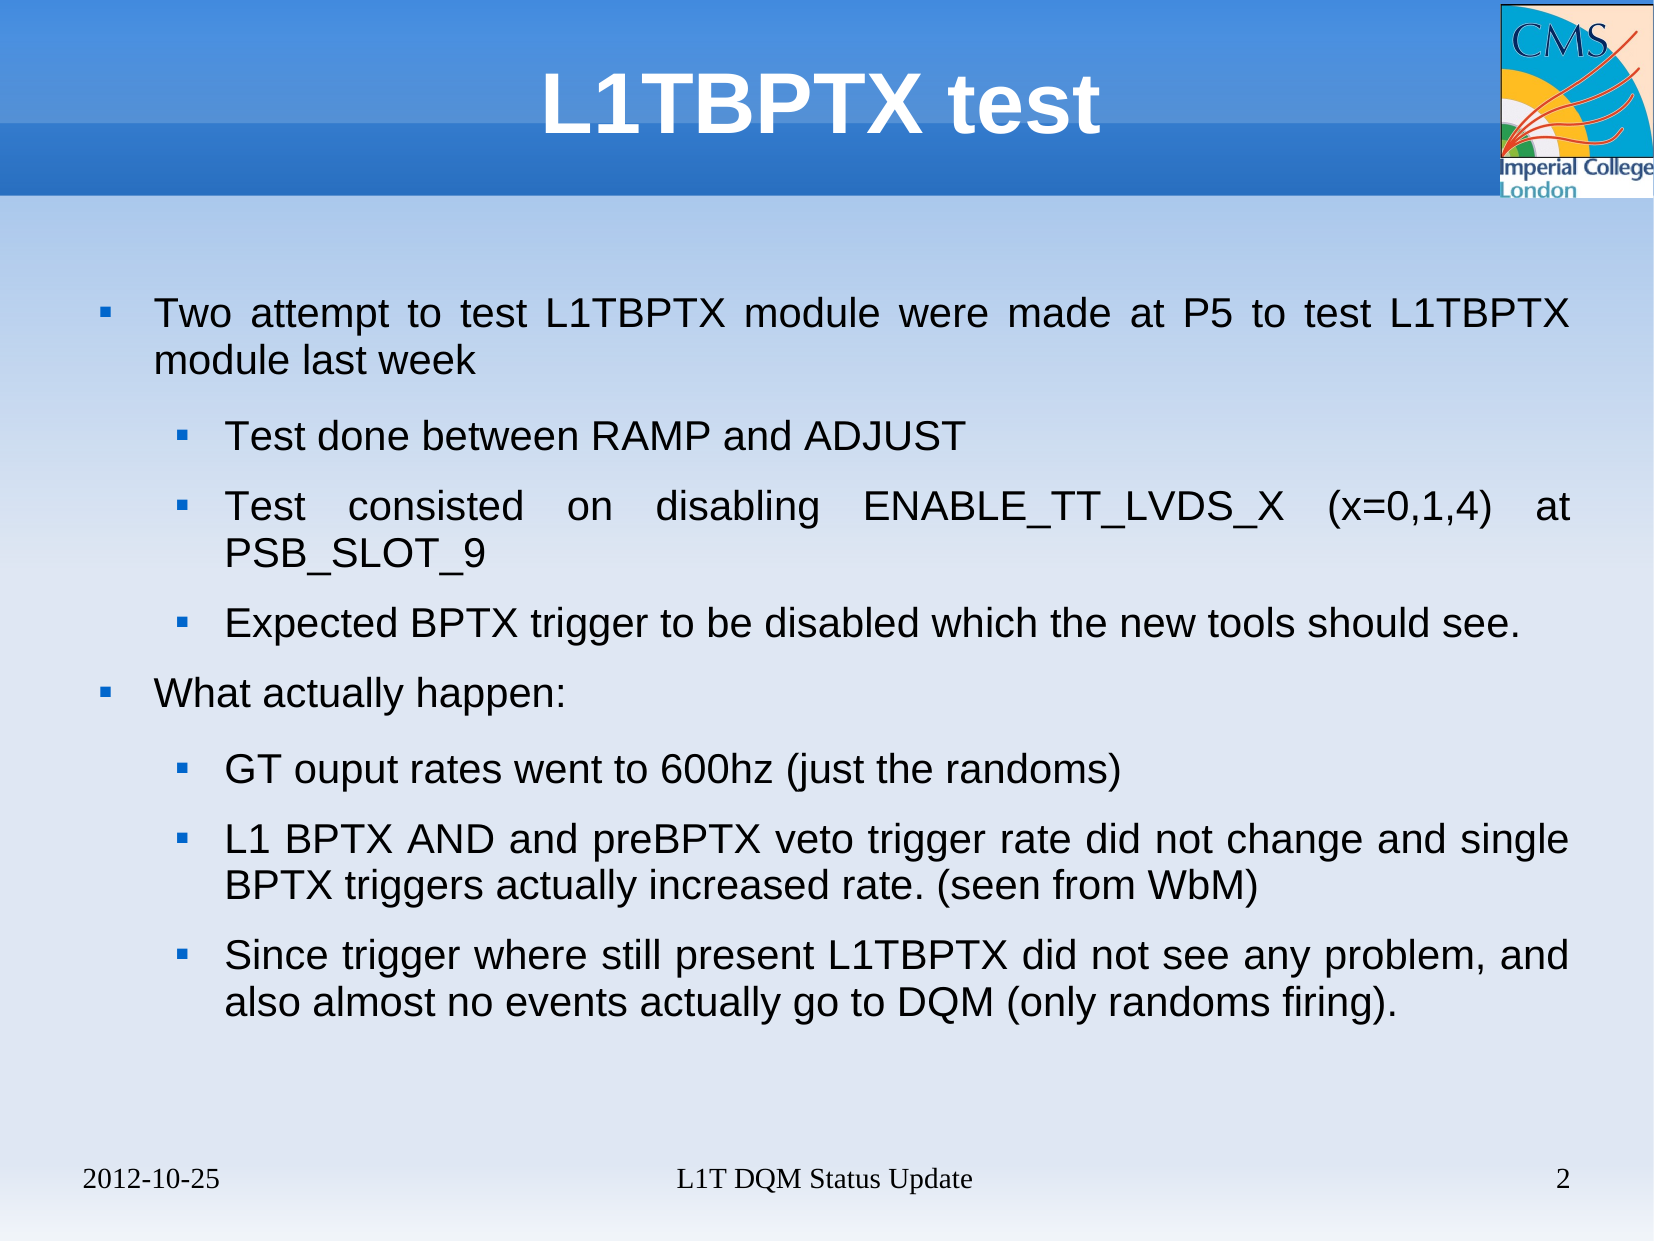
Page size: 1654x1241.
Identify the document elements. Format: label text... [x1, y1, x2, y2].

list Two attempt to test L1TBPTX module were made at P5 to test L1TBPTX module last week Test done between RAMP and ADJUST Test consisted on disabling ENABLE_TT_LVDS_X (x=0,1,4) at PSB_SLOT_9 Expected BPTX trigger to be disabled which the new tools should see. What actually happen: GT ouput rates went to 600hz (just the randoms) L1 BPTX AND and preBPTX veto trigger rate did not change and single BPTX triggers actually increased rate. (seen from WbM) Since trigger where still present L1TBPTX did not see any problem, and also almost no events actually go to DQM (only randoms firing). [82, 290, 1571, 1109]
title L1TBPTX test [76, 0, 1565, 208]
picture [0, 0, 1654, 1241]
